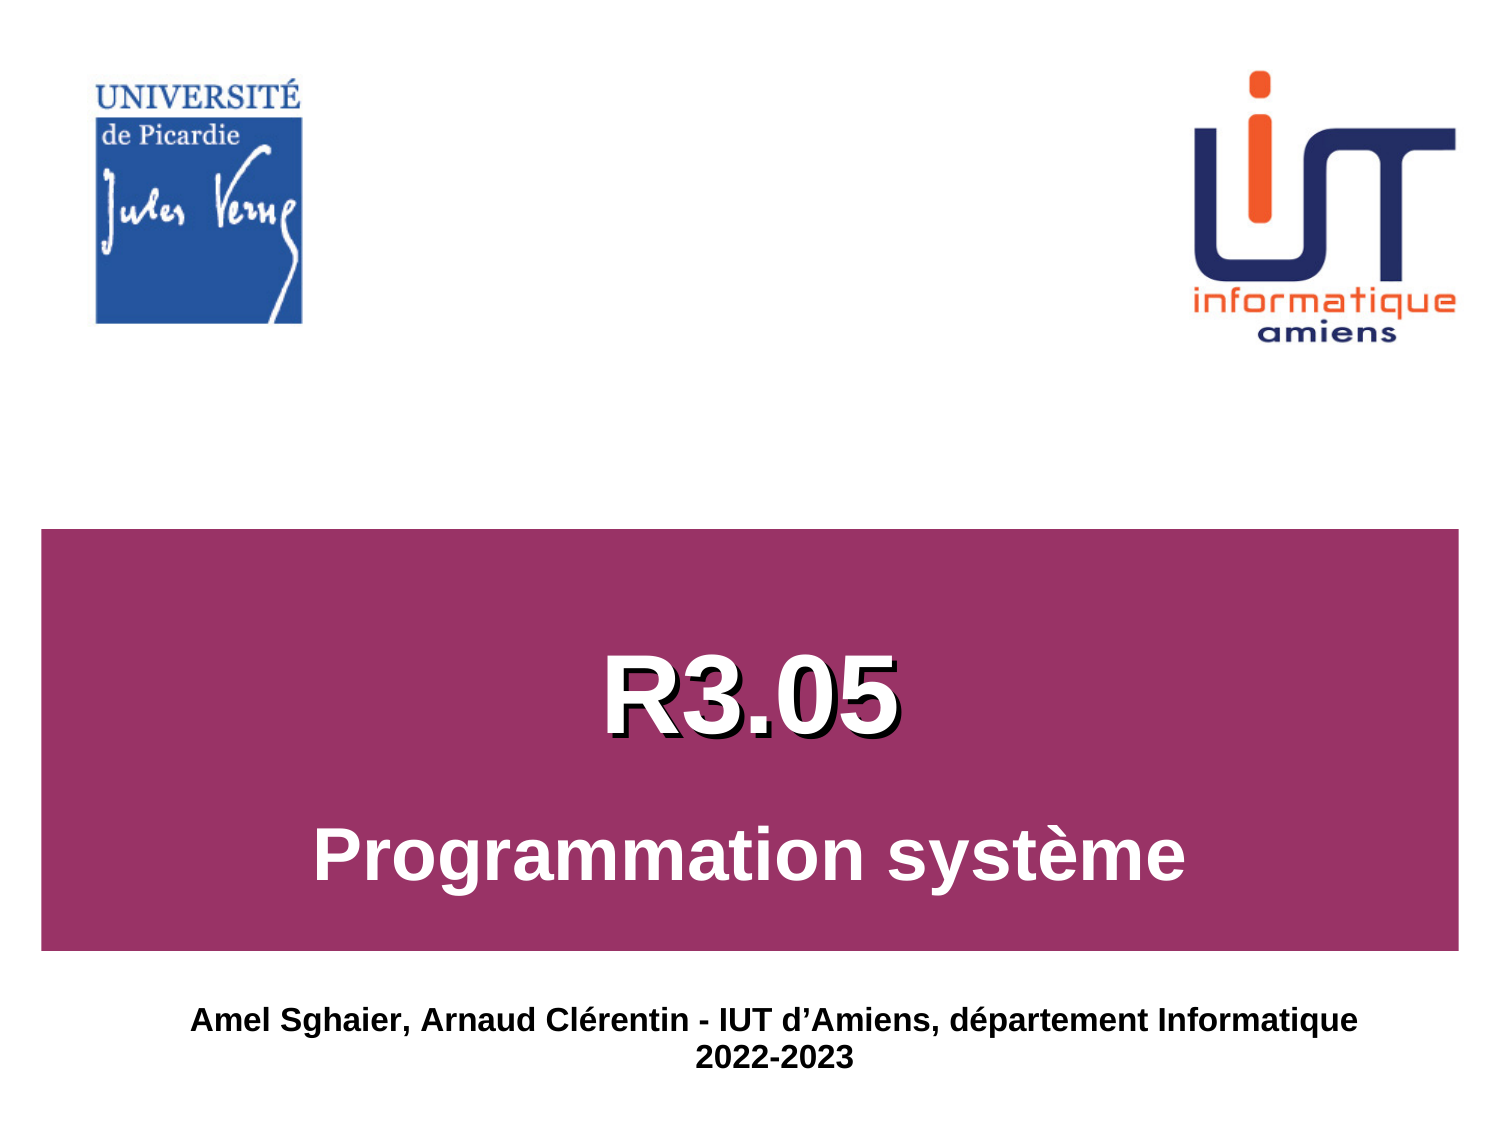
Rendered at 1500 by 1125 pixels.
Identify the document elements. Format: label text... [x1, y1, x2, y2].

picture [1181, 61, 1471, 352]
subtitle Amel Sghaier, Arnaud Clérentin - IUT d’Amiens, département Informatique 2022-2023 [99, 999, 1375, 1093]
picture [87, 74, 312, 330]
title R3.05 Programmation système [41, 529, 1459, 951]
